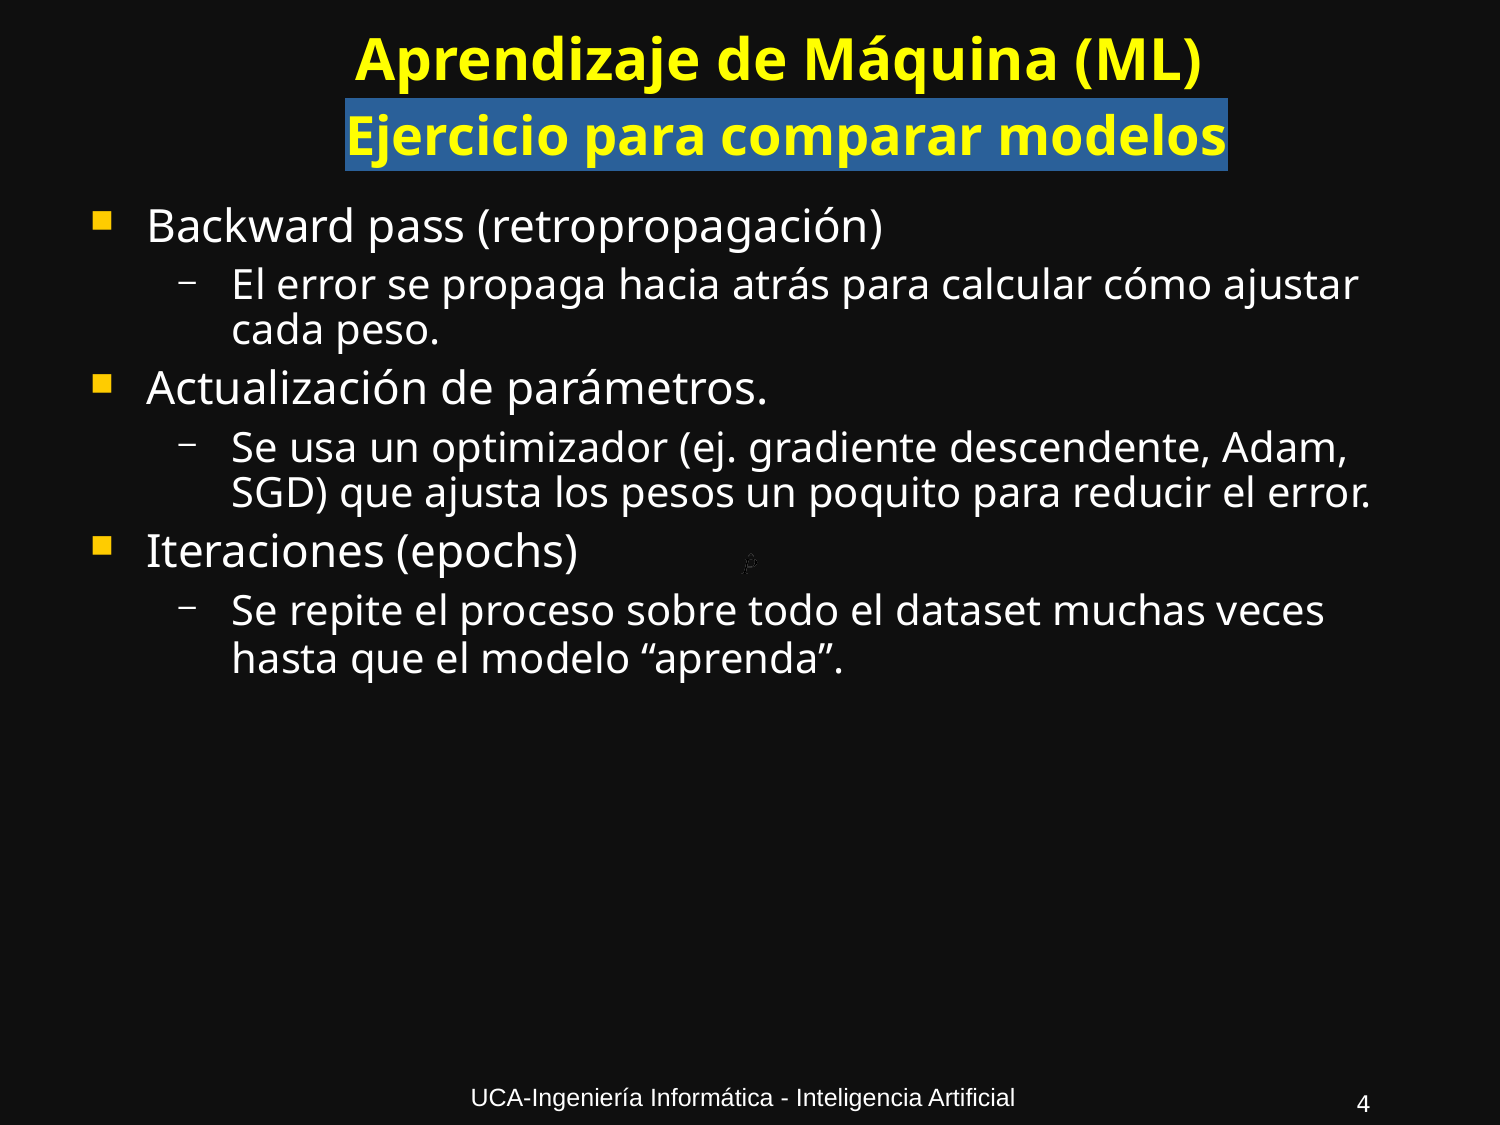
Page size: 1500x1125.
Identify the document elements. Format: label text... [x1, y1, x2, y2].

title Aprendizaje de Máquina (ML) Ejercicio para comparar modelos [75, 38, 1463, 152]
text_box Backward pass (retropropagación) El error se propaga hacia atrás para calcular cómo ajustar cada peso. Actualización de parámetros. Se usa un optimizador (ej. gradiente descendente, Adam, SGD) que ajusta los pesos un poquito para reducir el error. Iteraciones (epochs) Se repite el proceso sobre todo el dataset muchas veces hasta que el modelo “aprenda”. parar la predicción del modelo contra la etiqueta real. Ejemplo: predijo “C” La etiqueta era “A” - La pérdida mide cuán “mal” estuvo. - Fórmula típica: - Clasificación → se usa la entropía cruzada - Regresión → se usa el error cuadrático medio - Backward pass (retropropagación) - El error se propaga hacia atrás para calcular cómo ajustar cada peso. - Actualización de parámetros - Se usa un optimizador (ej. gradiente descendente, Adam, SGD) que ajusta los pesos un poquito para reducir el error. - Iteraciones (epochs) - Se repite el proceso sobre todo el dataset muchas veces hasta que el modelo “aprenda”. [75, 195, 1426, 1051]
